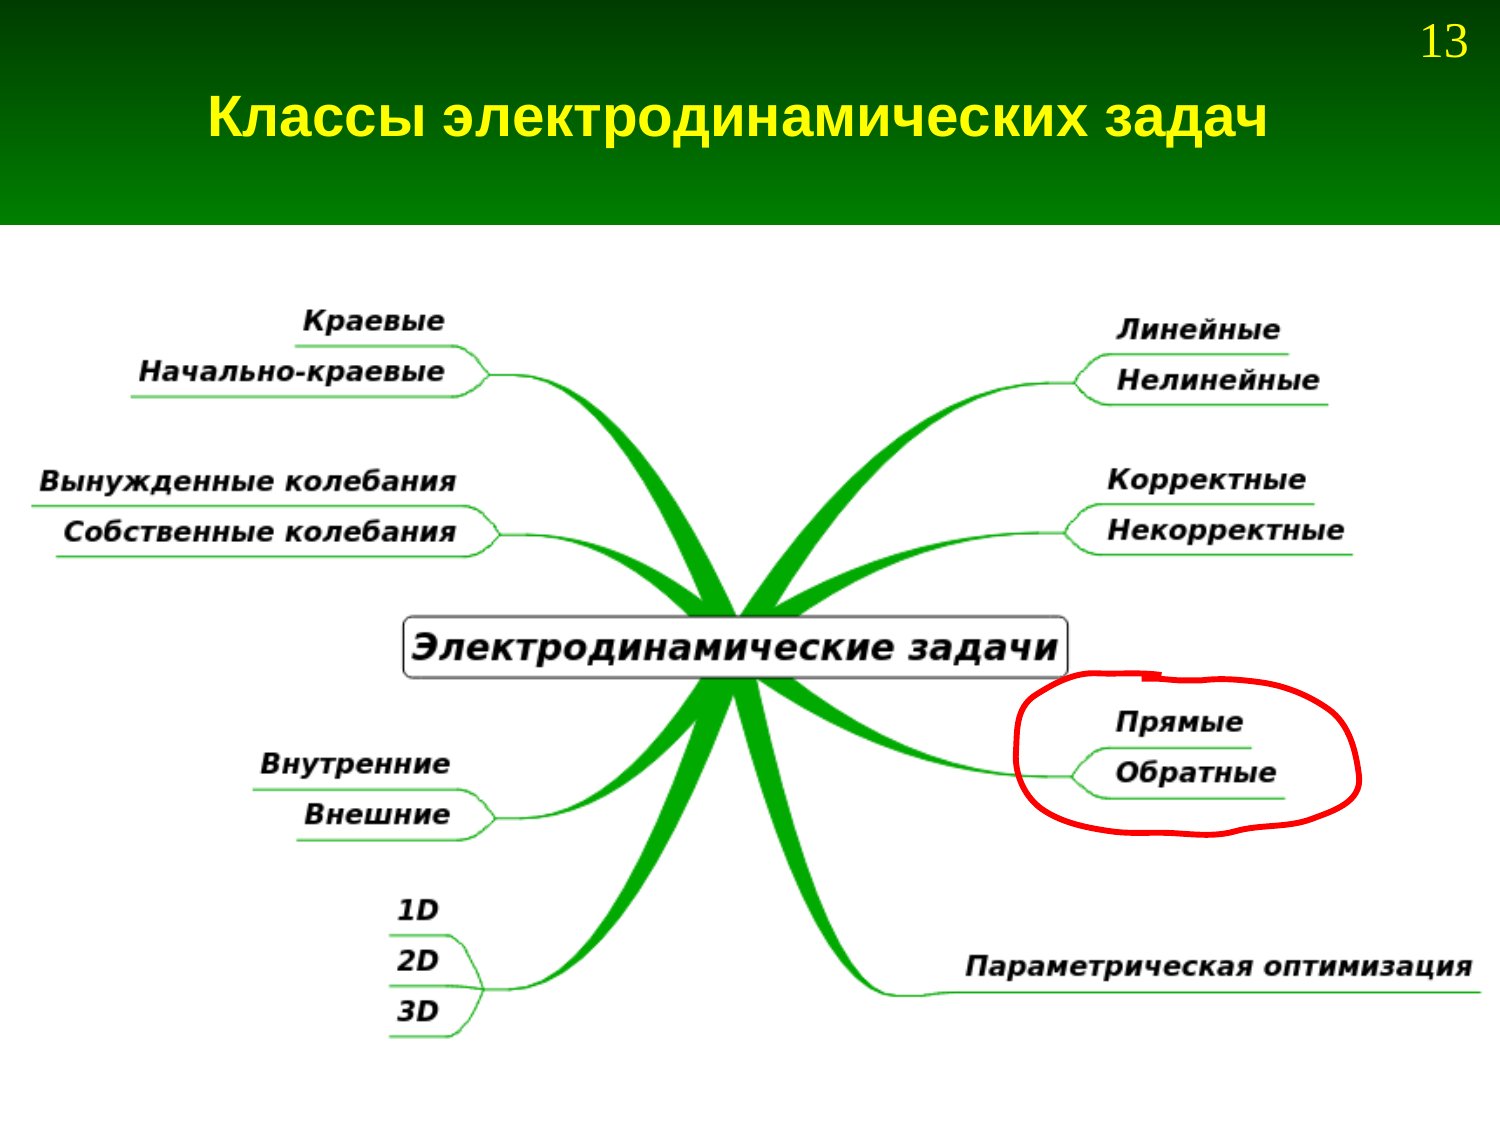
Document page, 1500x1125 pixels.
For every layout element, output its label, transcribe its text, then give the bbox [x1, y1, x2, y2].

title Классы электродинамических задач [88, 18, 1389, 207]
picture [23, 289, 1489, 1046]
